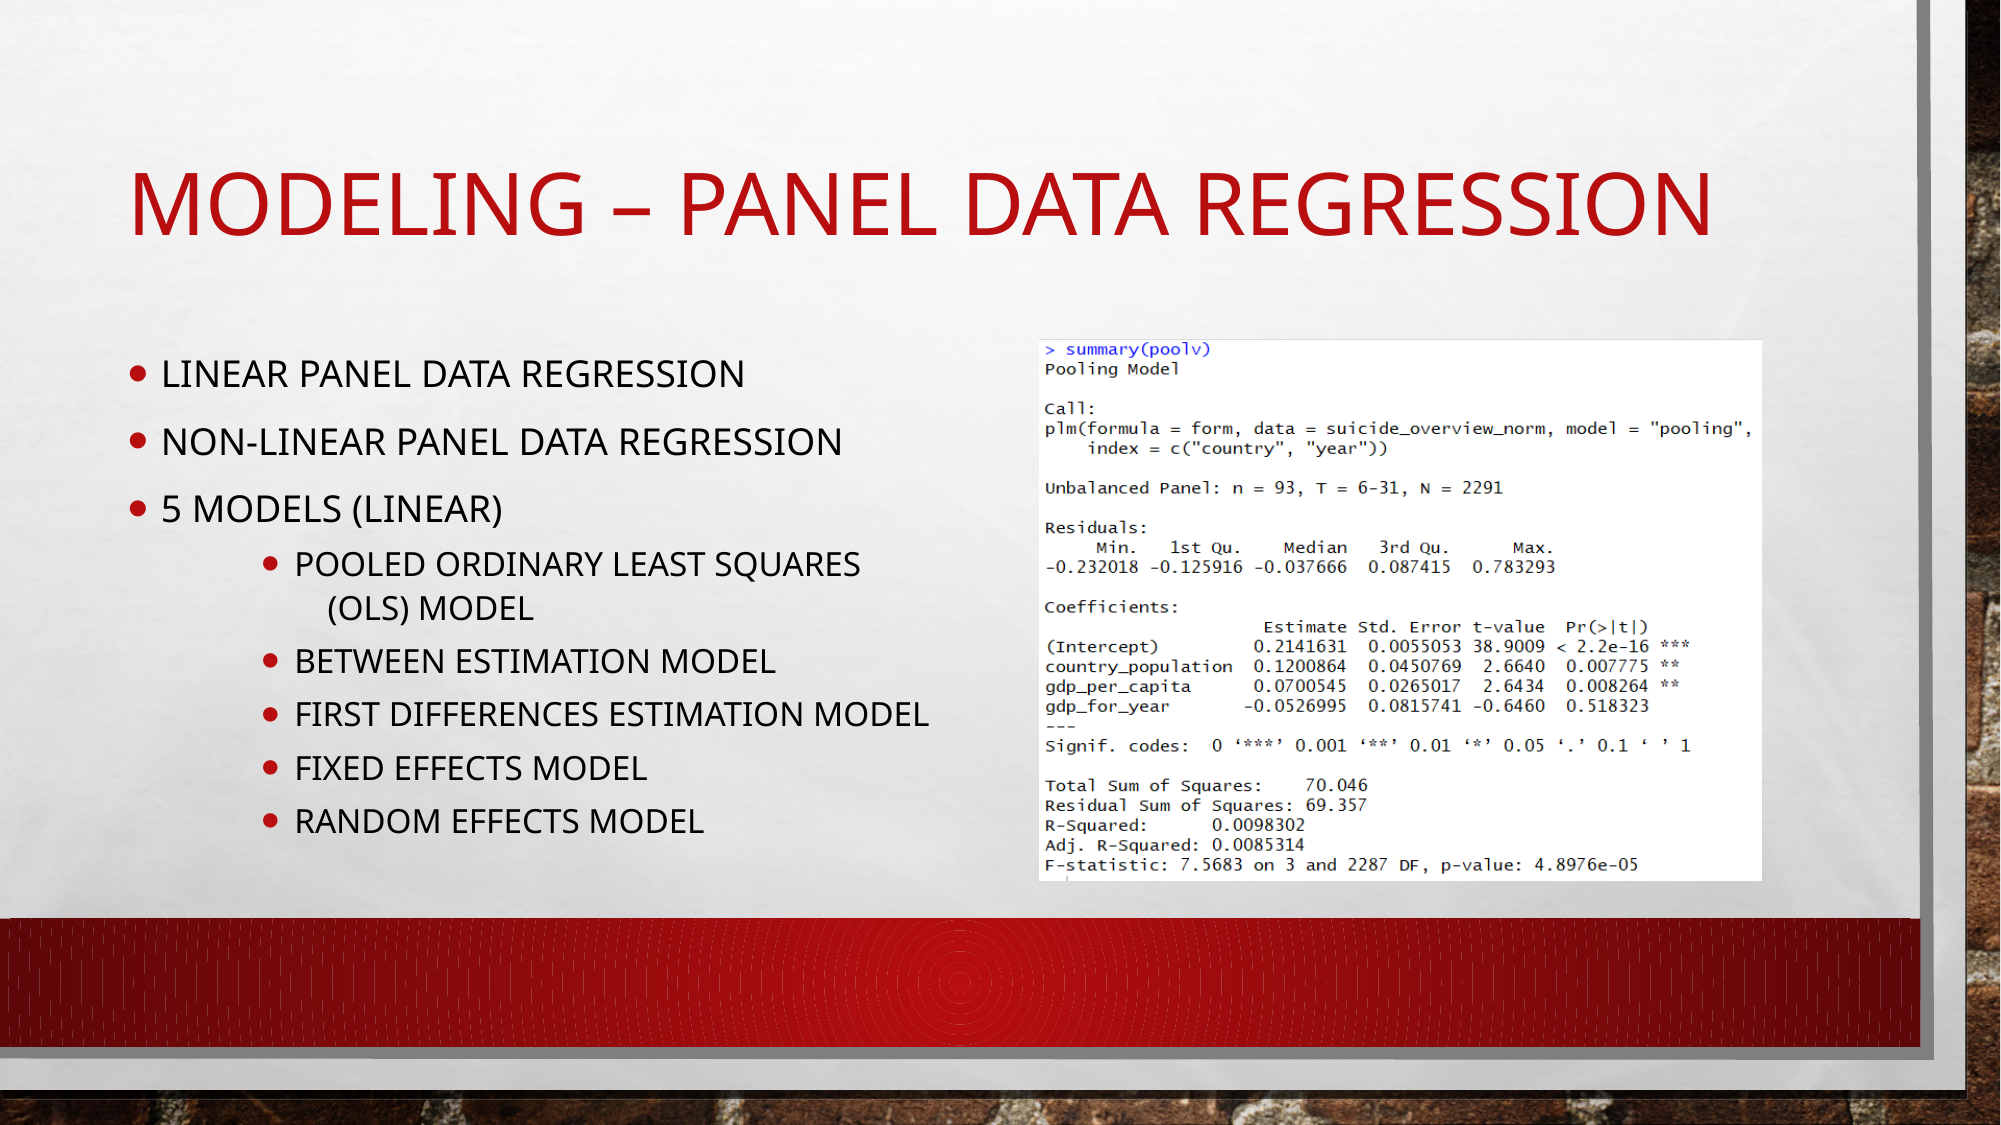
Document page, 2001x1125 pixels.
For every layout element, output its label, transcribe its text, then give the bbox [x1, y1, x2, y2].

list Linear Panel Data regression Non-linear Panel data regression 5 models (linear) Pooled Ordinary Least Squares (OLS) Model Between Estimation Model First differences Estimation Model Fixed Effects Model Random Effects Model [112, 338, 948, 882]
title Modeling – panel data regression [112, 112, 1819, 303]
picture [1039, 339, 1762, 881]
